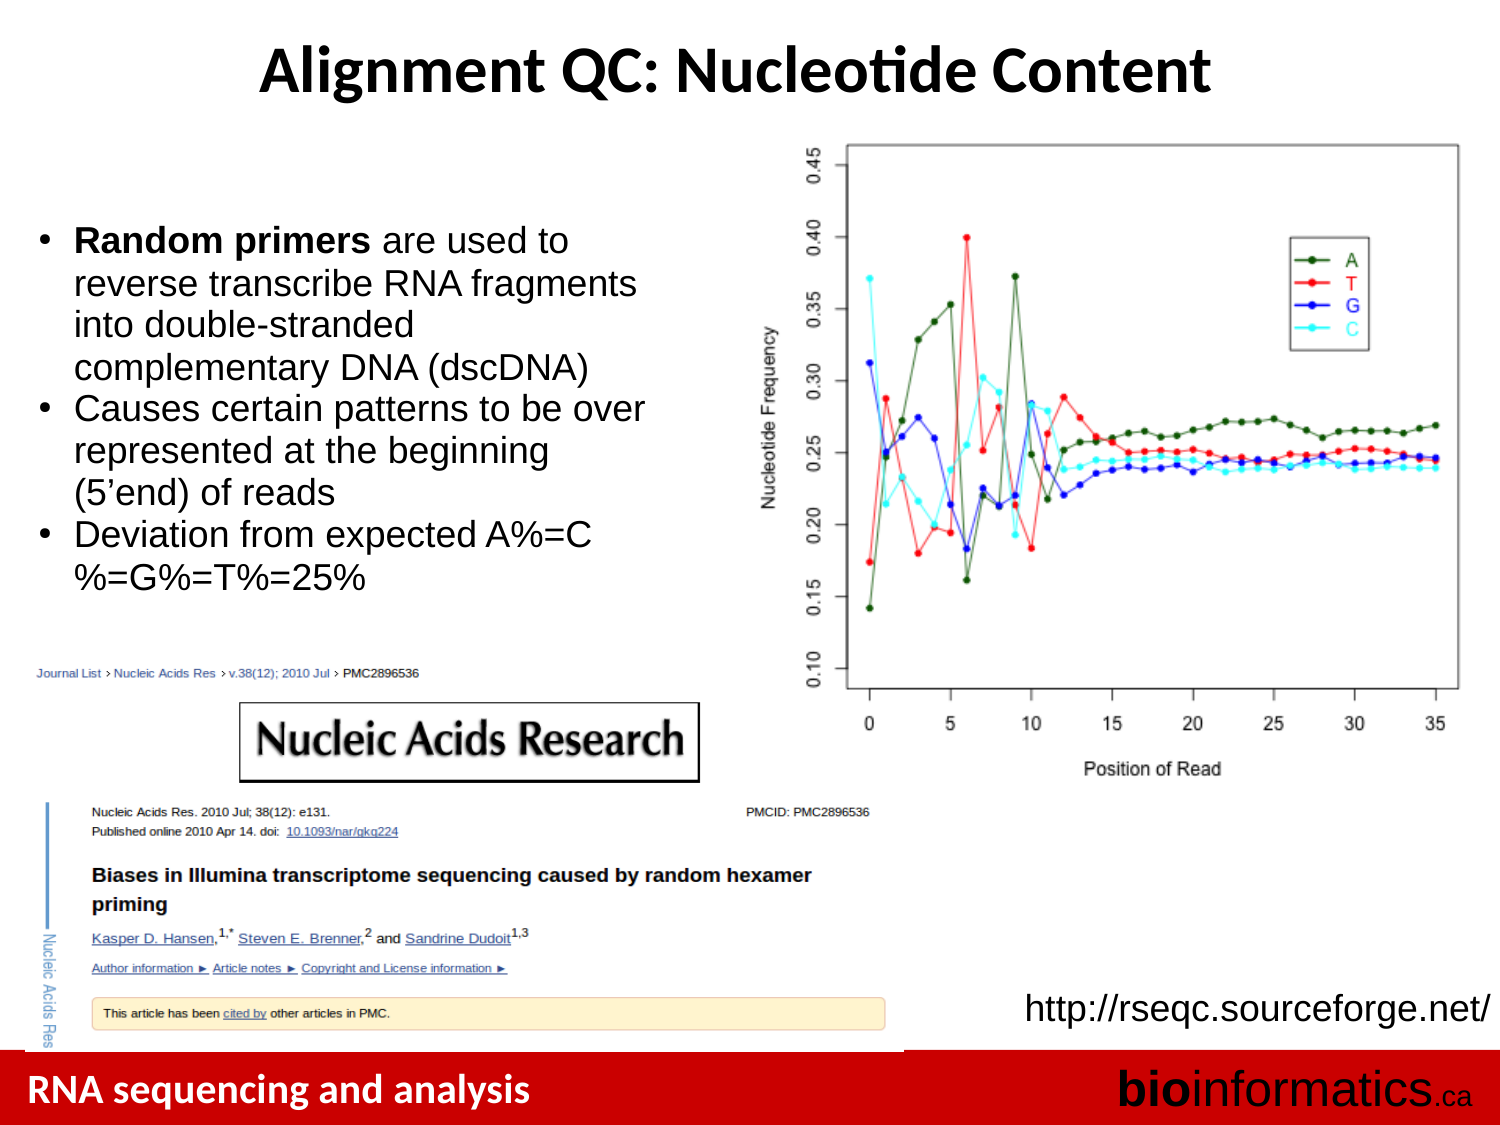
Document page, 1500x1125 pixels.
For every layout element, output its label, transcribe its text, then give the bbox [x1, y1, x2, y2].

title Alignment QC: Nucleotide Content [11, 0, 1462, 170]
text_box Random primers are used to reverse transcribe RNA fragments into double-stranded complementary DNA (dscDNA) Causes certain patterns to be over represented at the beginning (5’end) of reads Deviation from expected A%=C%=G%=T%=25% [23, 212, 674, 804]
text_box http://rseqc.sourceforge.net/ [1009, 980, 1500, 1038]
picture [25, 53, 1500, 1052]
